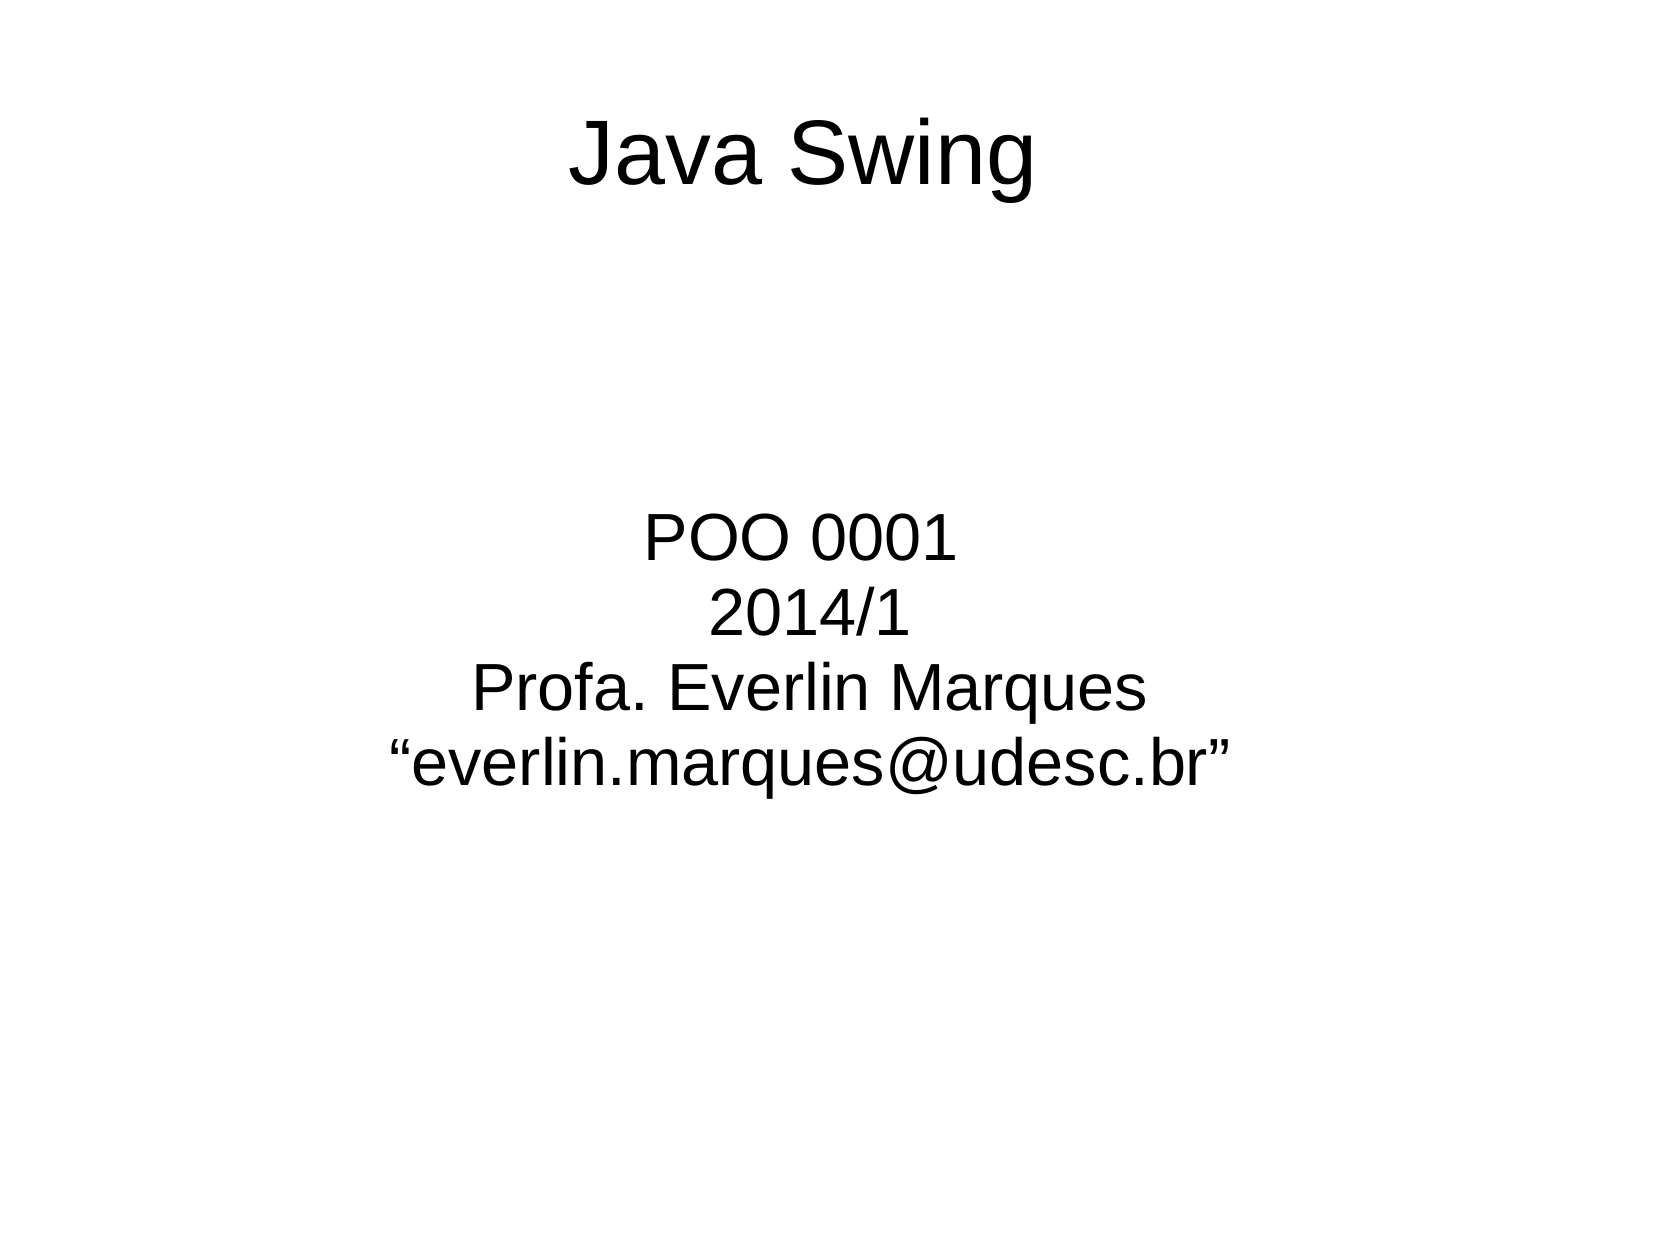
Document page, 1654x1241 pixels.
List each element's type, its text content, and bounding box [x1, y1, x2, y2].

title Java Swing [82, 49, 1571, 257]
subtitle POO 0001 2014/1 Profa. Everlin Marques “everlin.marques@udesc.br” [82, 290, 1538, 1010]
